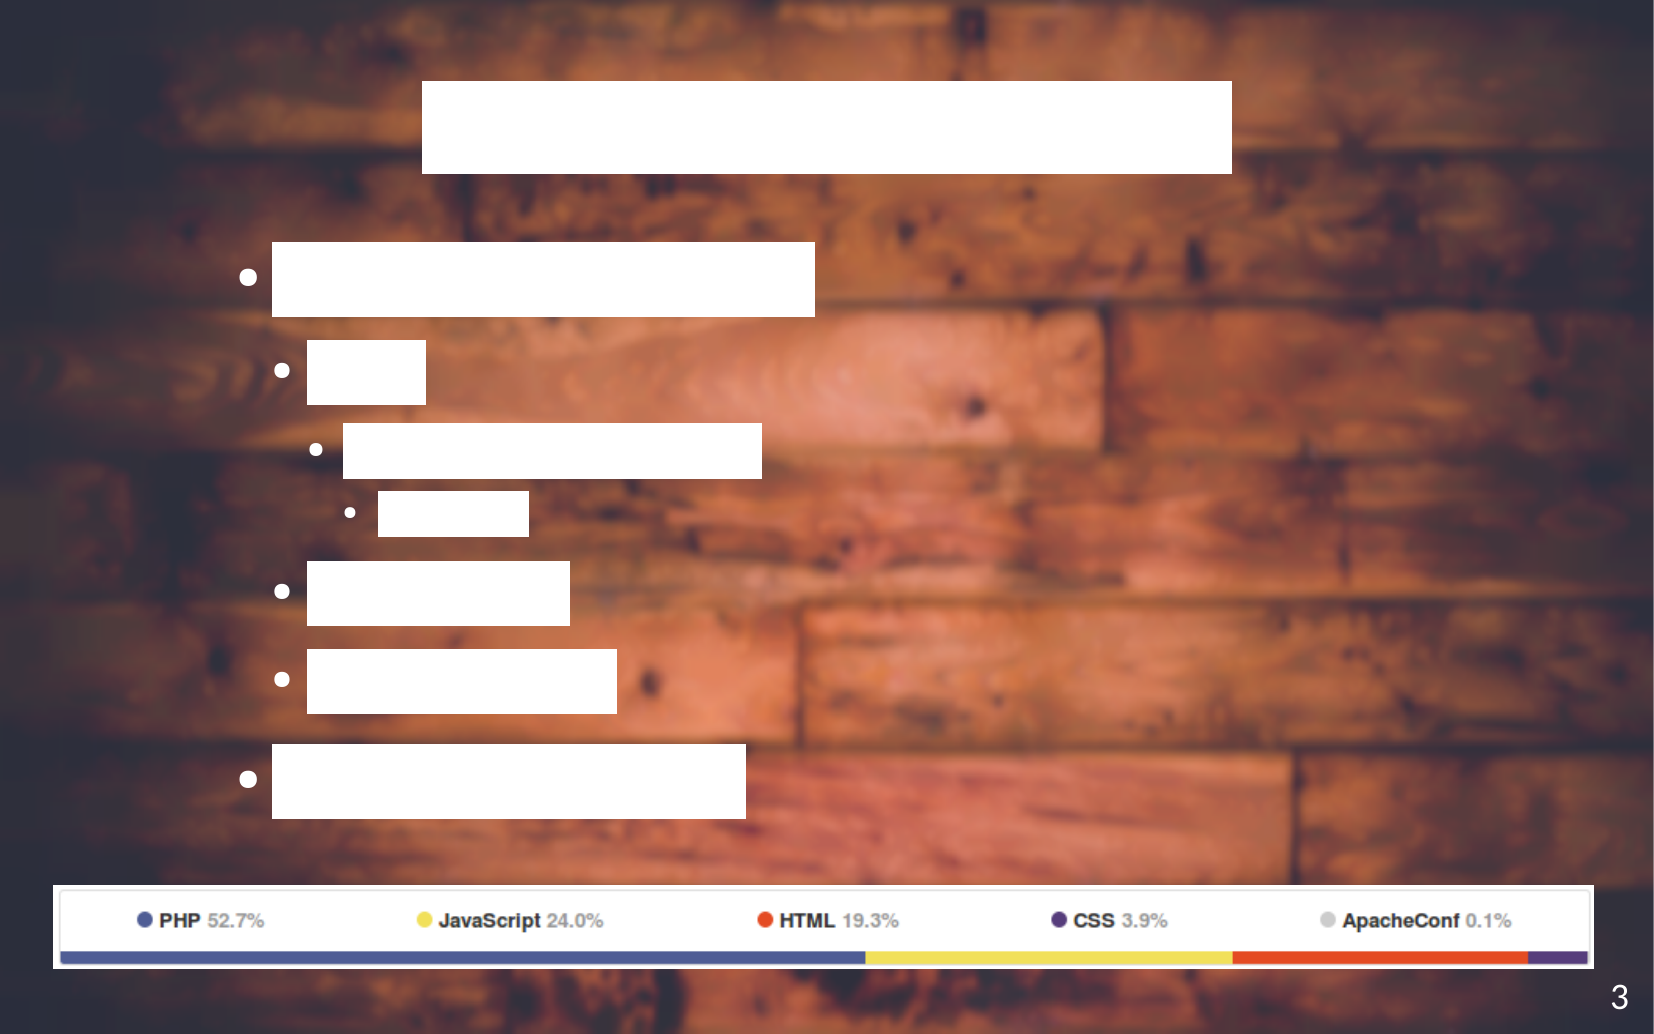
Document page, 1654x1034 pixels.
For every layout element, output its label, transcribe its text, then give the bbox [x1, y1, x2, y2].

list Technologies Web PHP Zend Framework 2 Raisons Javascript HTML, CSS Serveur Apache [236, 241, 1571, 842]
title Technologies utilisées [82, 41, 1571, 214]
picture [0, 0, 1654, 1034]
text_box 3 [1595, 964, 1642, 1025]
